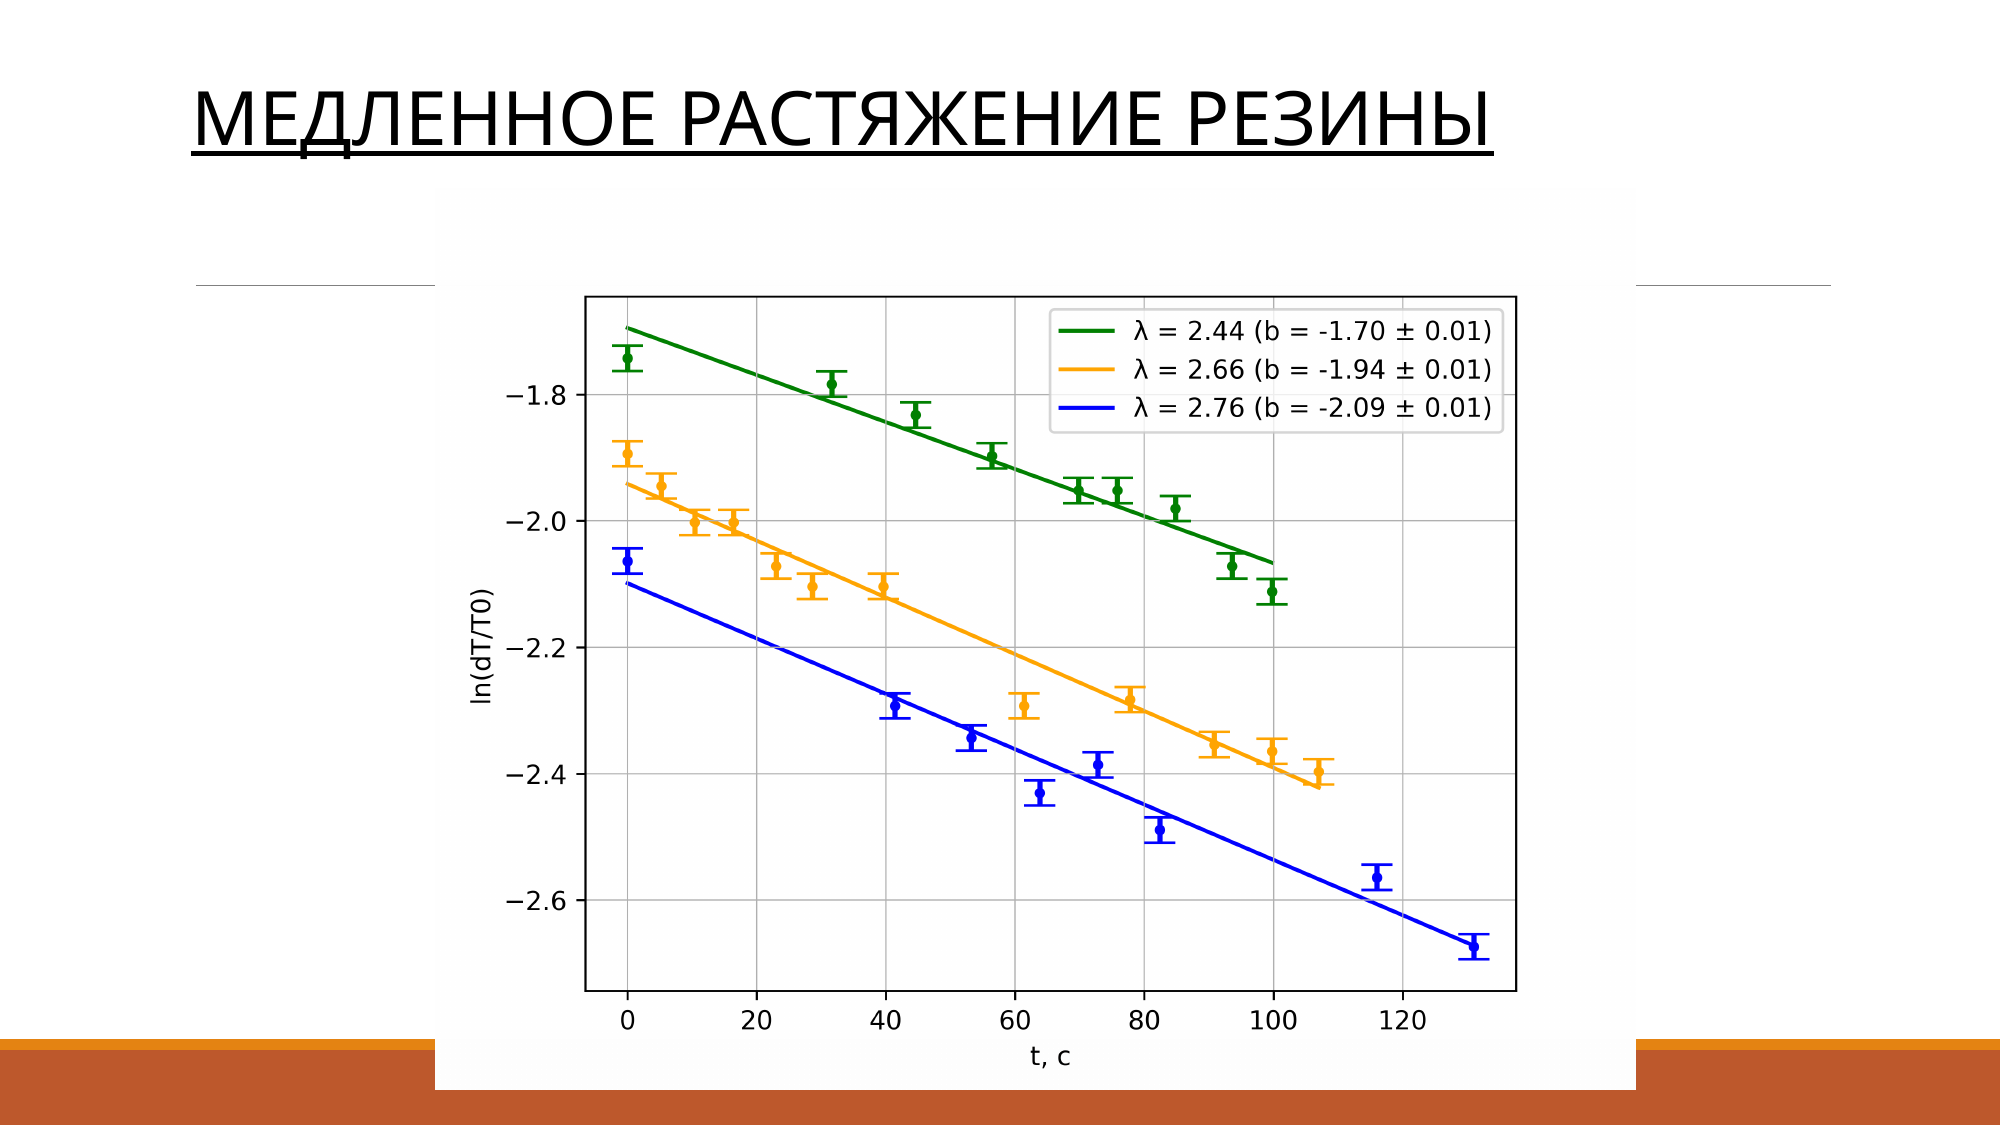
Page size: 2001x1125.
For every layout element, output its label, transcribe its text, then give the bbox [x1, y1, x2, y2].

title Медленное растяжение резины [176, 0, 1802, 243]
picture [435, 188, 1636, 1090]
